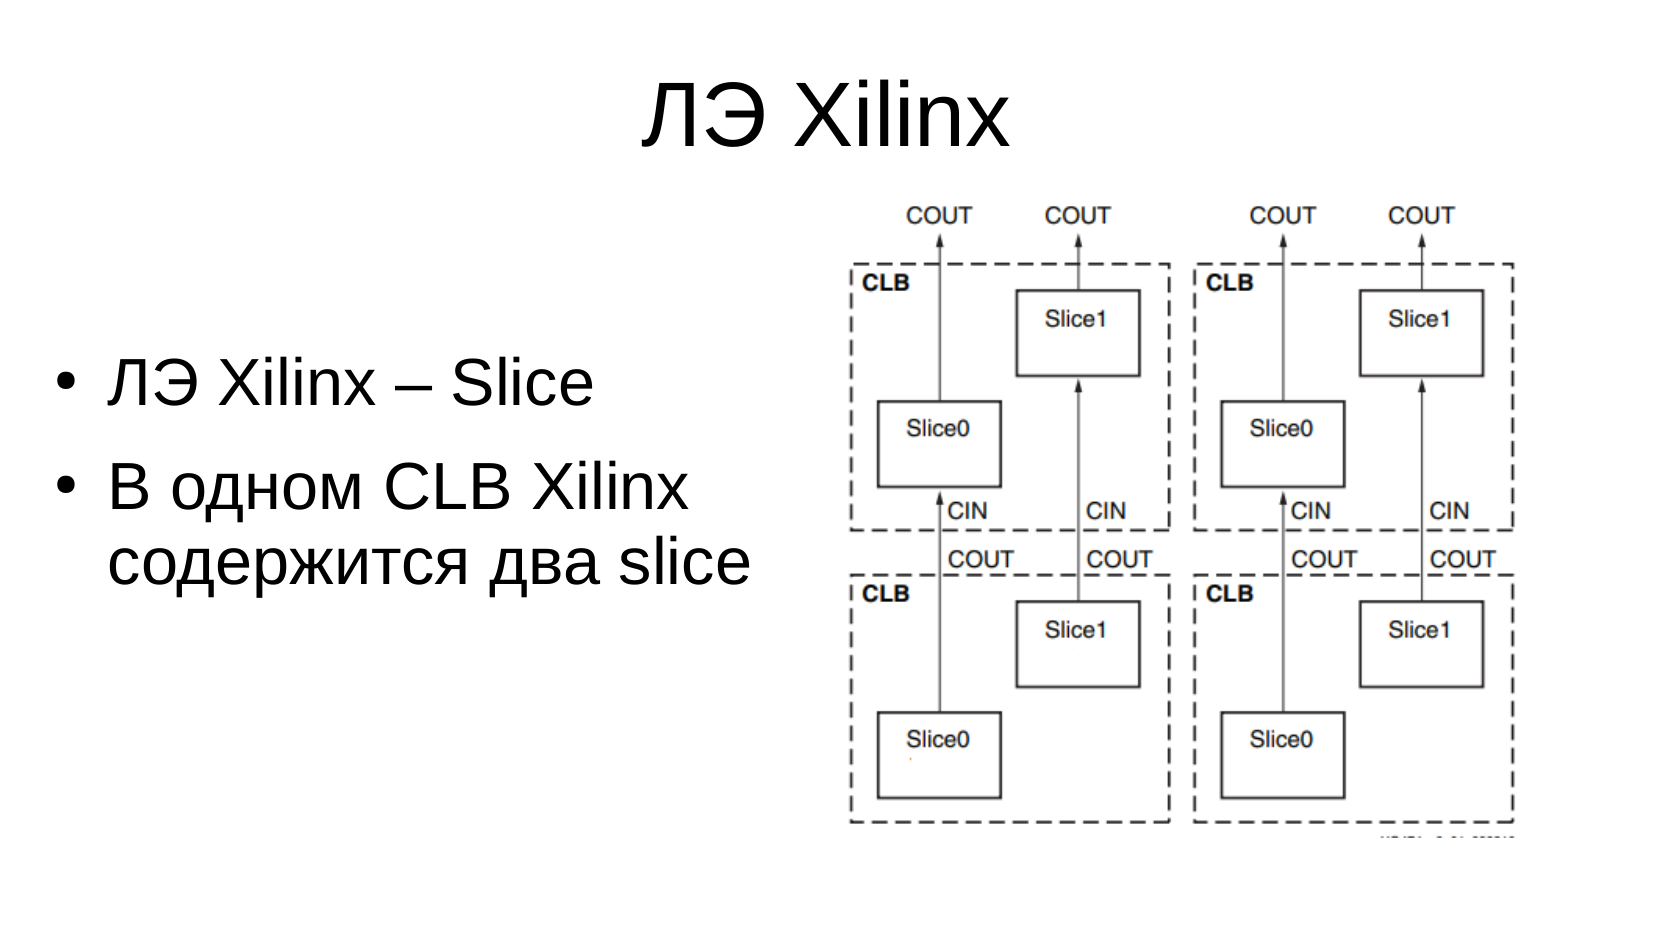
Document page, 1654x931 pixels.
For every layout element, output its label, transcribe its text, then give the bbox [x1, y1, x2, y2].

title ЛЭ Xilinx [82, 37, 1571, 193]
picture [810, 166, 1562, 838]
list ЛЭ Xilinx – Slice В одном CLB Xilinx содержится два slice [36, 345, 766, 837]
